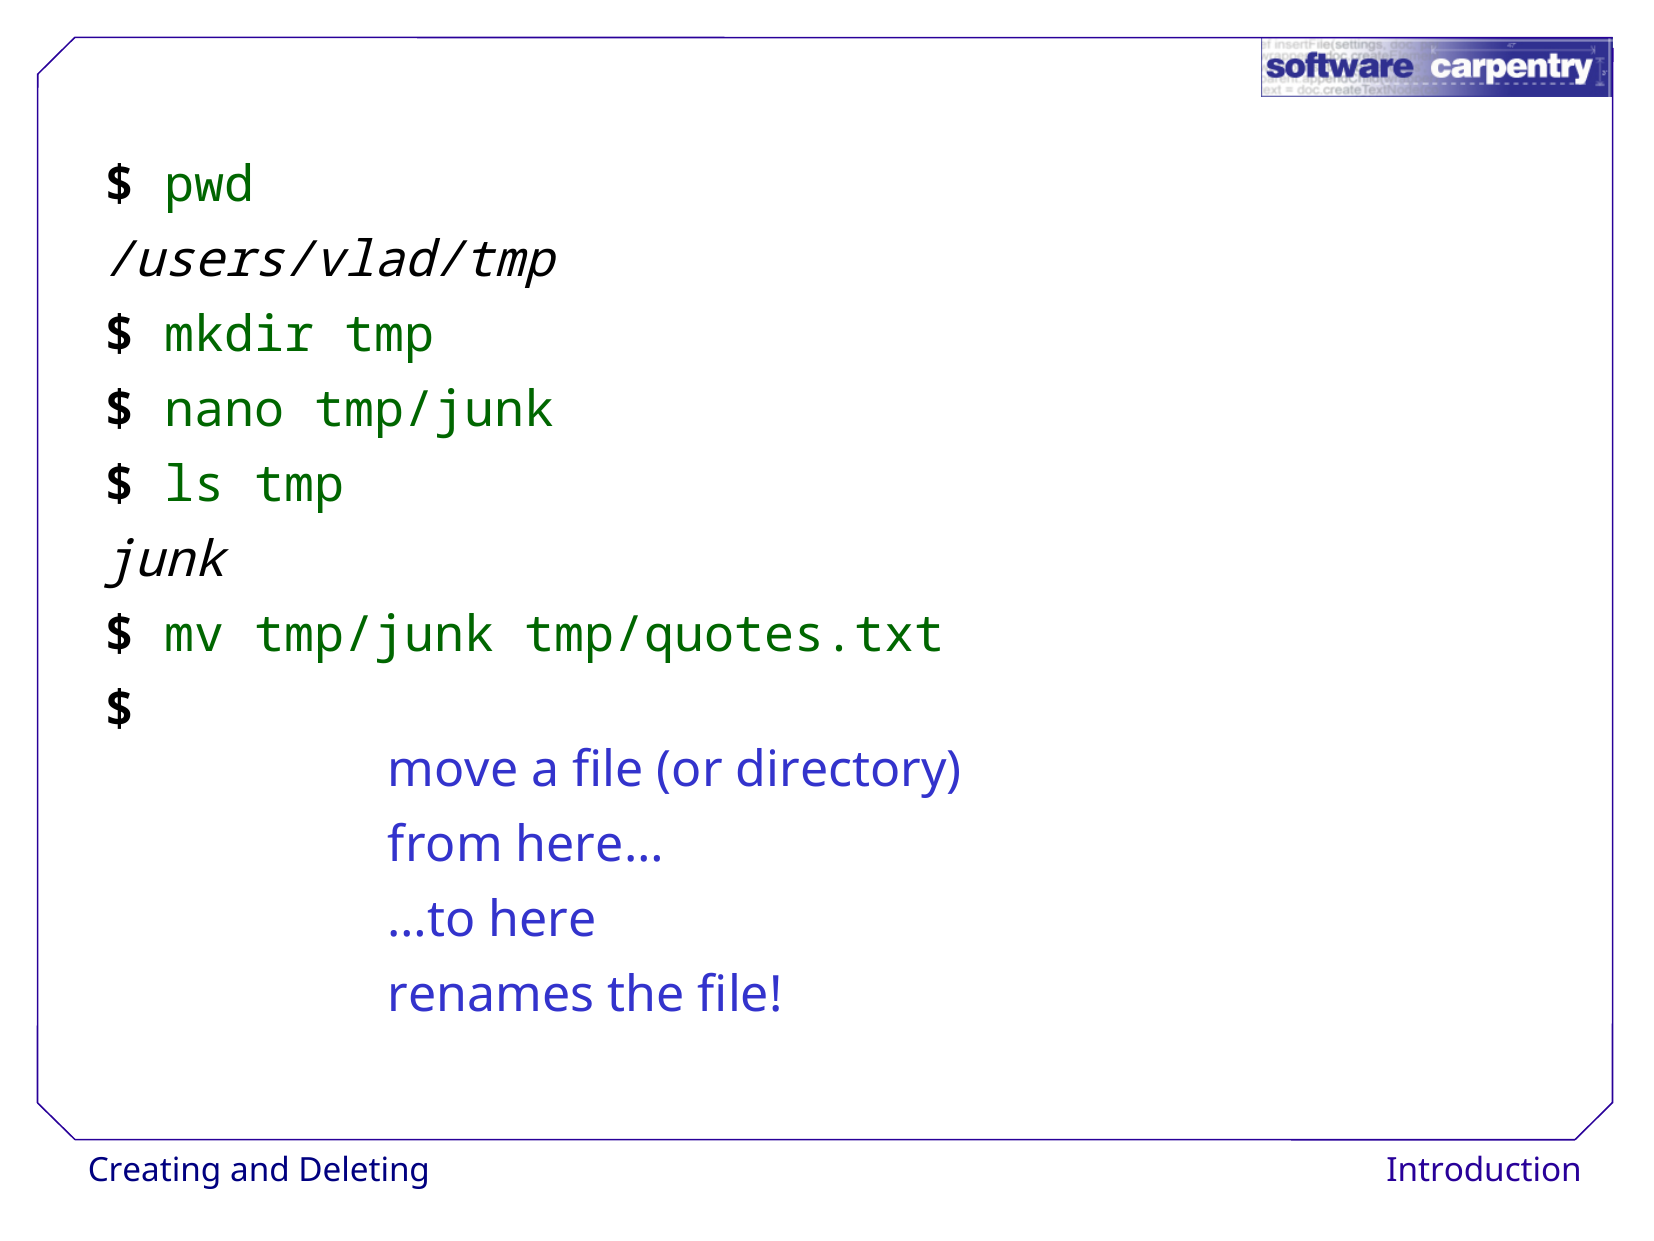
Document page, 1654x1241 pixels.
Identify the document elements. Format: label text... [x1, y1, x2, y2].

picture [1261, 39, 1613, 97]
text_box move a file (or directory) from here… …to here renames the file! [373, 714, 1234, 1046]
text_box $ pwd /users/vlad/tmp $ mkdir tmp $ nano tmp/junk $ ls tmp junk $ mv tmp/junk tmp/quotes.txt $ [89, 128, 1512, 1121]
